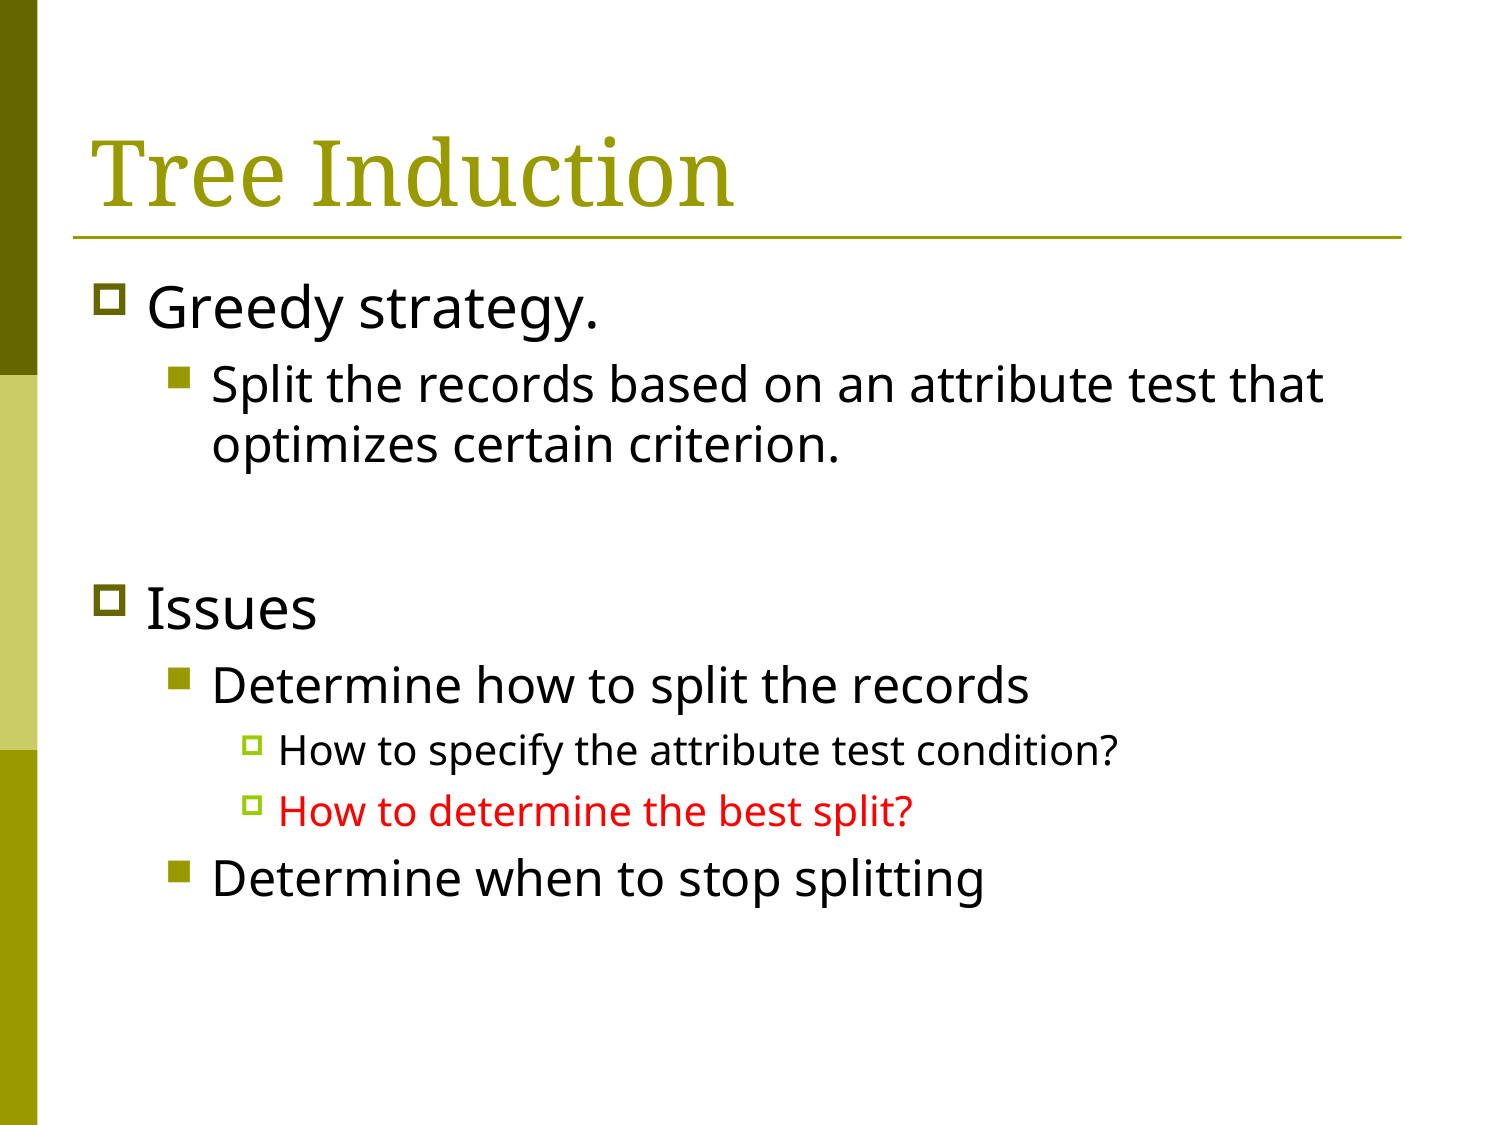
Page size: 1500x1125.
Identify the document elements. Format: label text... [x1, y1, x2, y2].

title Tree Induction [75, 45, 1426, 233]
list Greedy strategy. Split the records based on an attribute test that optimizes certain criterion. Issues Determine how to split the records How to specify the attribute test condition? How to determine the best split? Determine when to stop splitting [75, 262, 1426, 1006]
